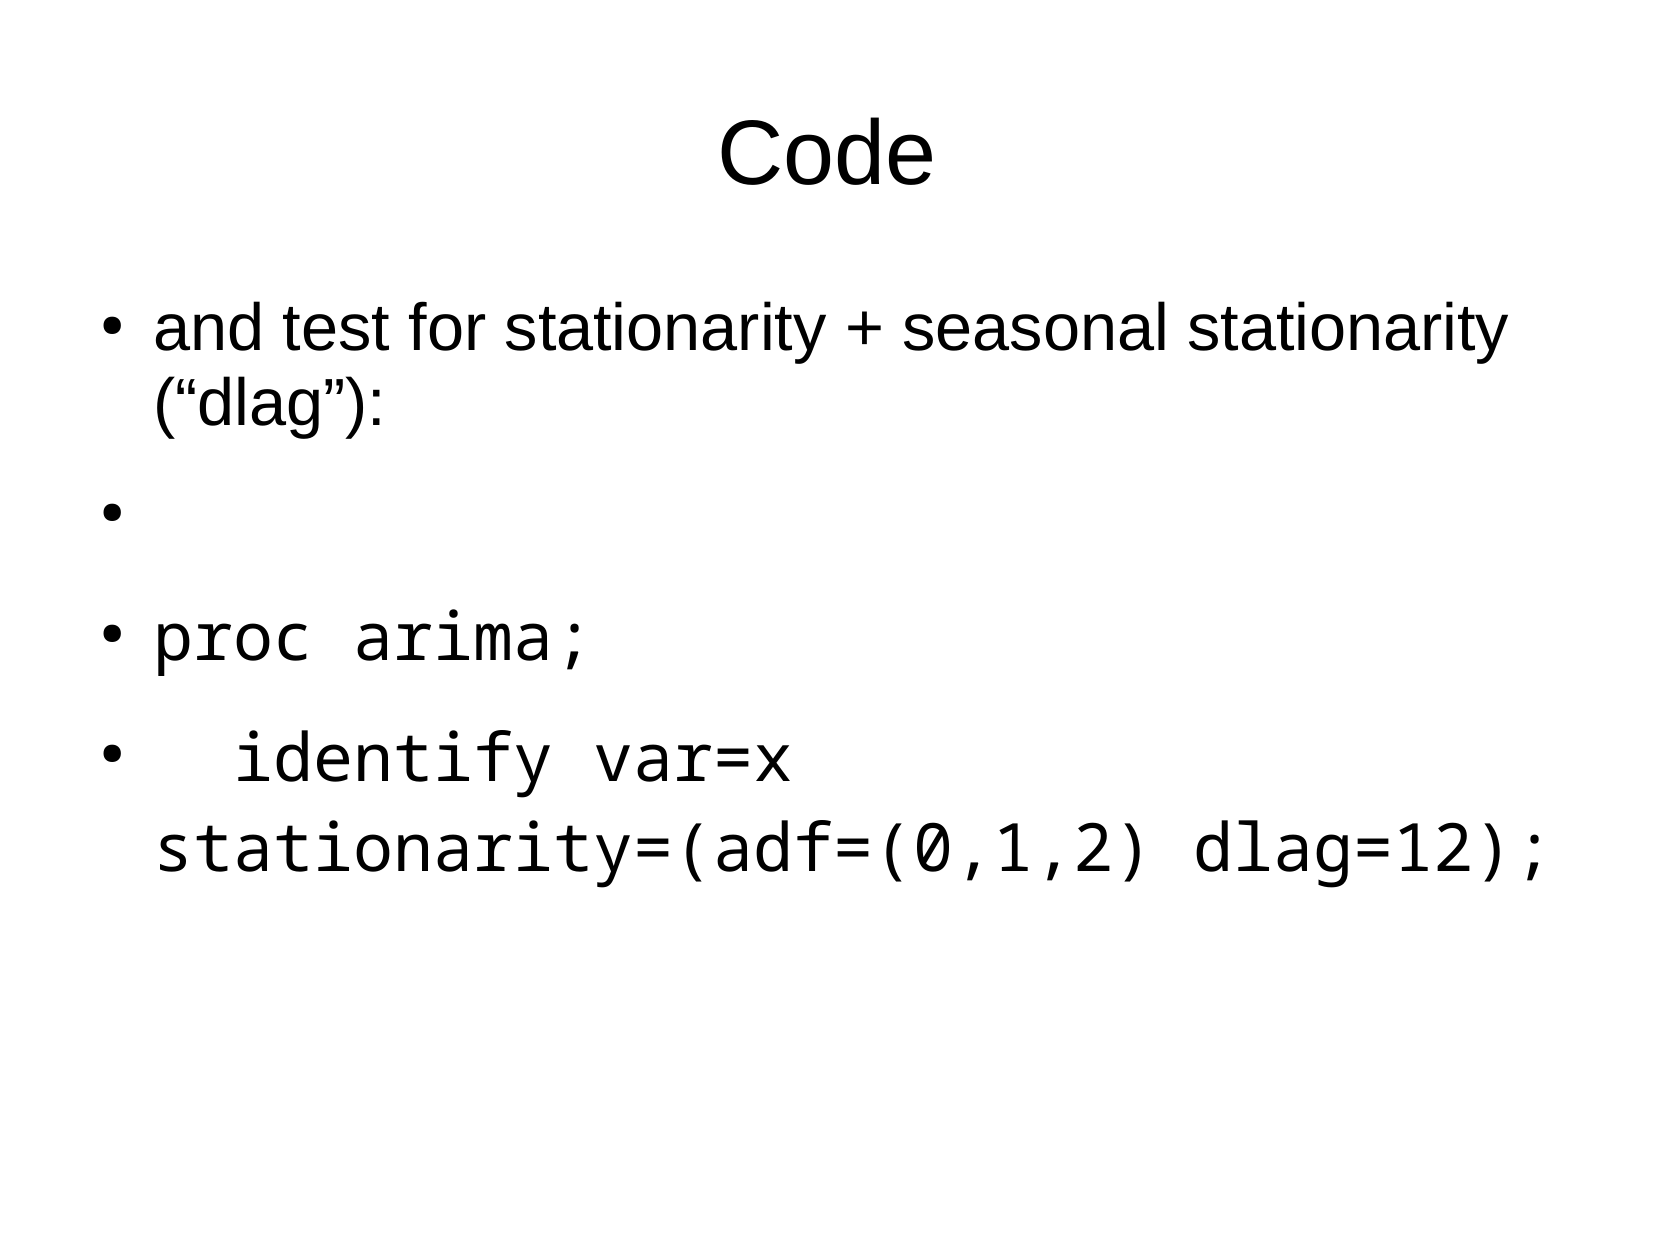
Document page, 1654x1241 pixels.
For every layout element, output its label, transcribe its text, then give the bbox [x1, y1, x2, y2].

list and test for stationarity + seasonal stationarity (“dlag”): proc arima; identify var=x stationarity=(adf=(0,1,2) dlag=12); [82, 290, 1571, 1109]
title Code [82, 56, 1571, 250]
